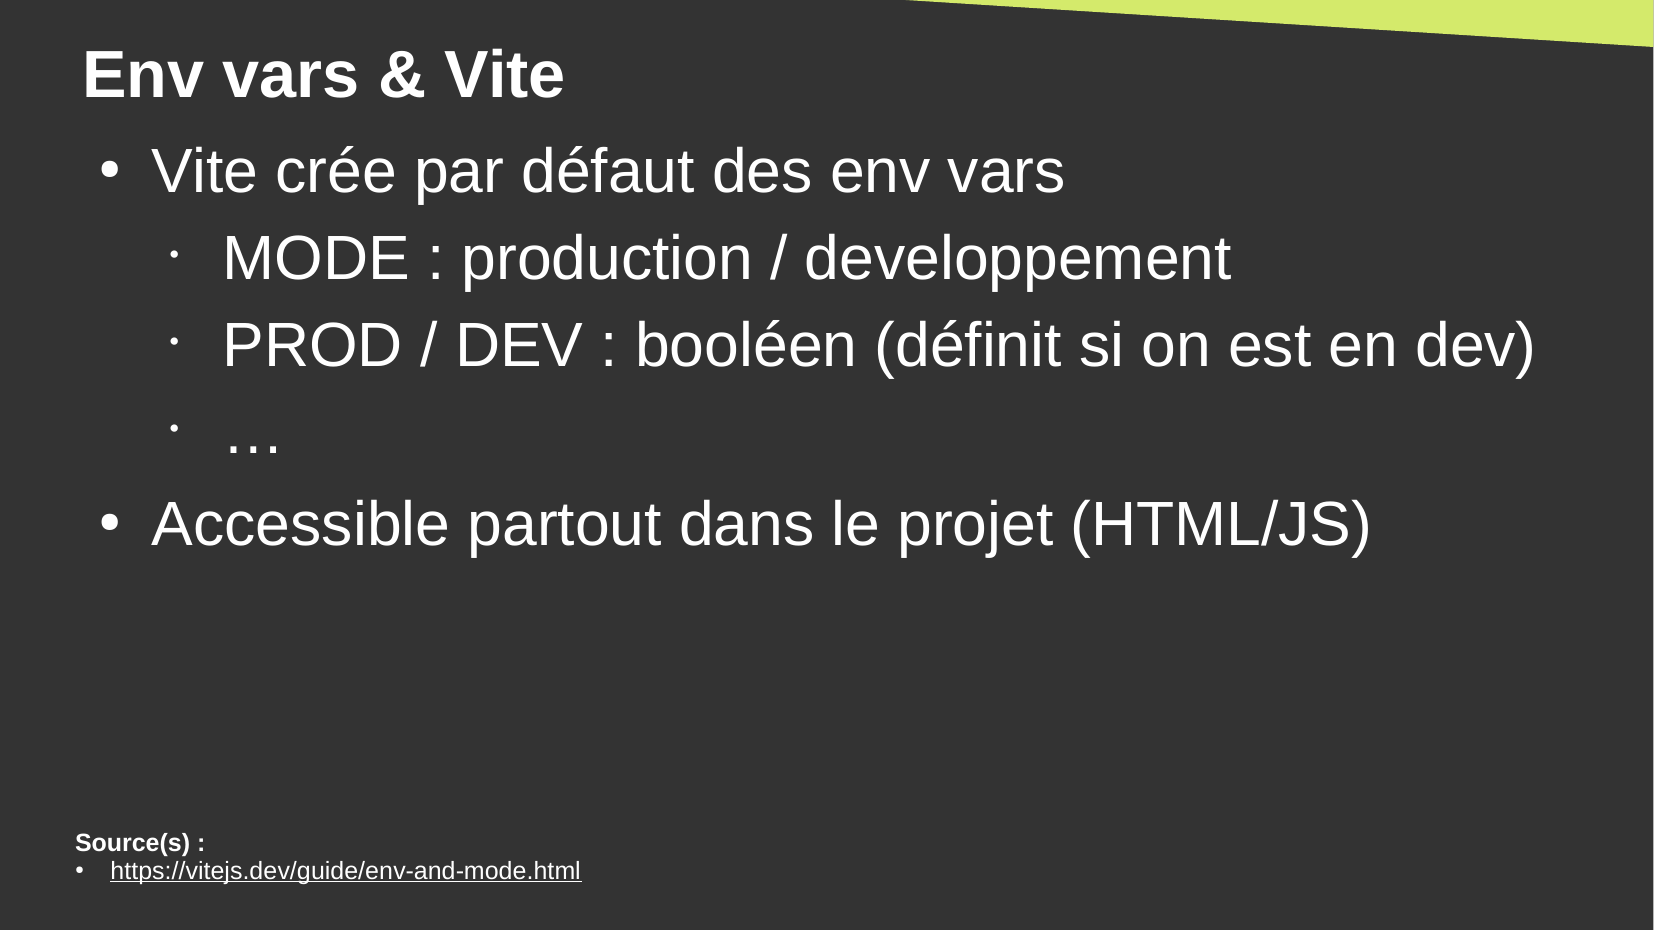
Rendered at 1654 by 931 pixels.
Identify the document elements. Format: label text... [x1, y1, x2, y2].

list Vite crée par défaut des env vars MODE : production / developpement PROD / DEV : booléen (définit si on est en dev) … Accessible partout dans le projet (HTML/JS) [80, 135, 1620, 739]
text_box Source(s) : https://vitejs.dev/guide/env-and-mode.html [60, 821, 1546, 931]
text_box [905, 0, 1654, 48]
title Env vars & Vite [82, 37, 1571, 114]
